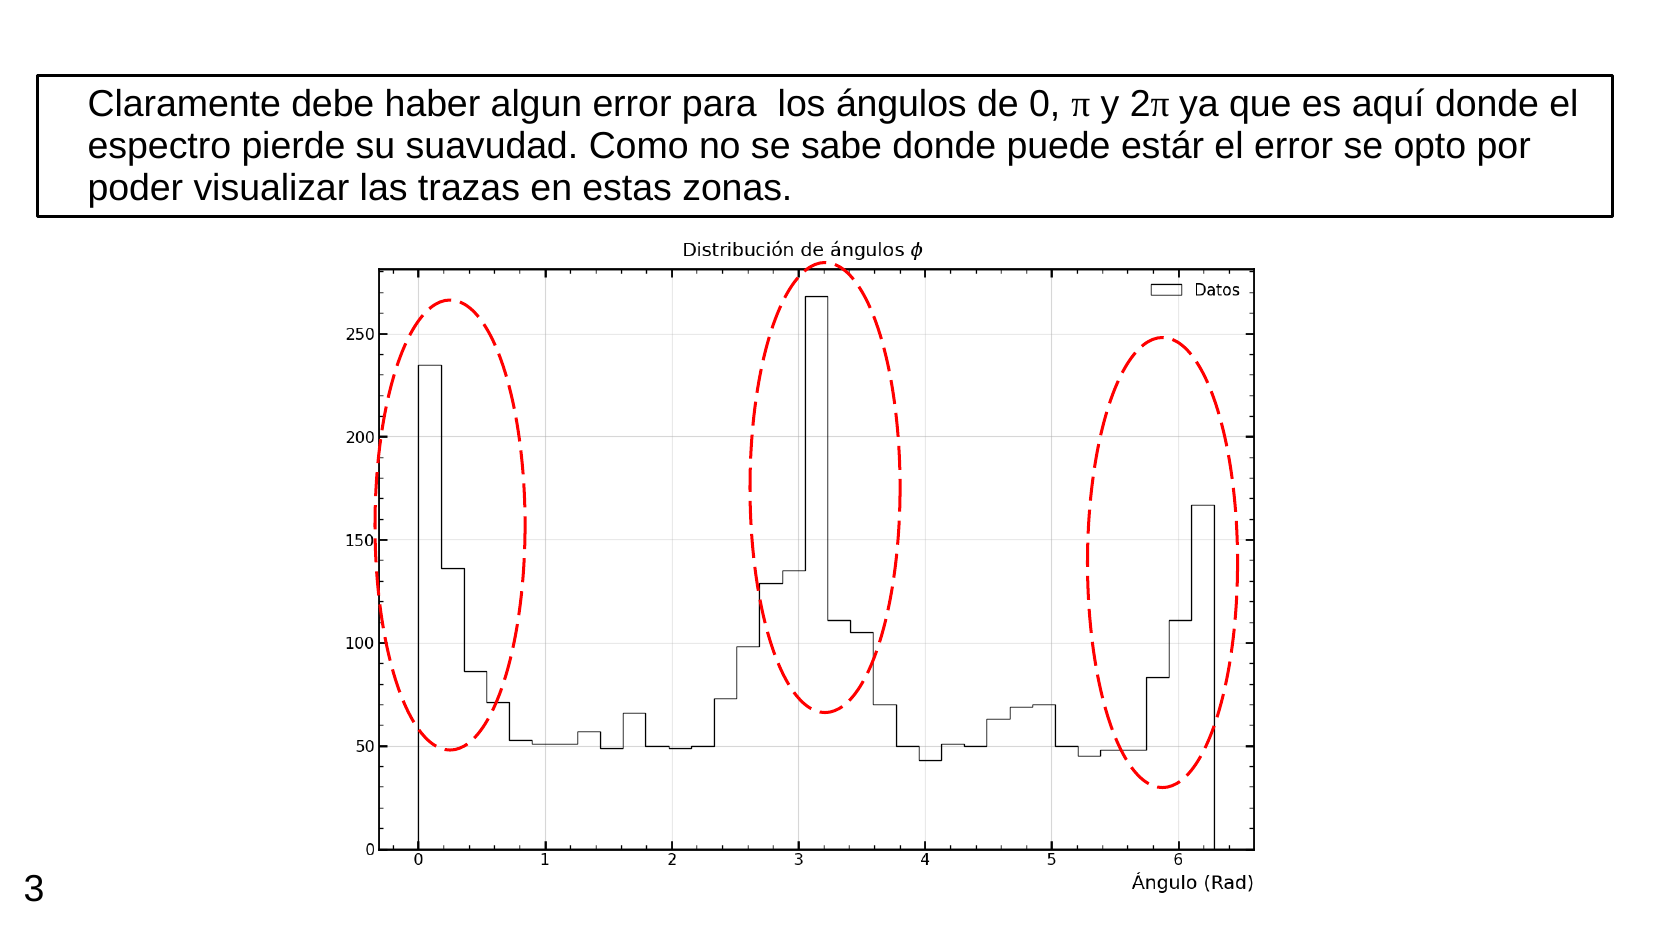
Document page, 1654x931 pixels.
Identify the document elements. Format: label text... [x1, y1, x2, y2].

text_box [1087, 337, 1238, 788]
text_box <number> [8, 860, 638, 931]
text_box [750, 262, 901, 713]
text_box [375, 300, 526, 751]
picture [337, 231, 1261, 901]
text_box Claramente debe haber algun error para los ángulos de 0, π y 2π ya que es aquí donde el espectro pierde su suavudad. Como no se sabe donde puede estár el error se opto por poder visualizar las trazas en estas zonas. [37, 75, 1613, 217]
